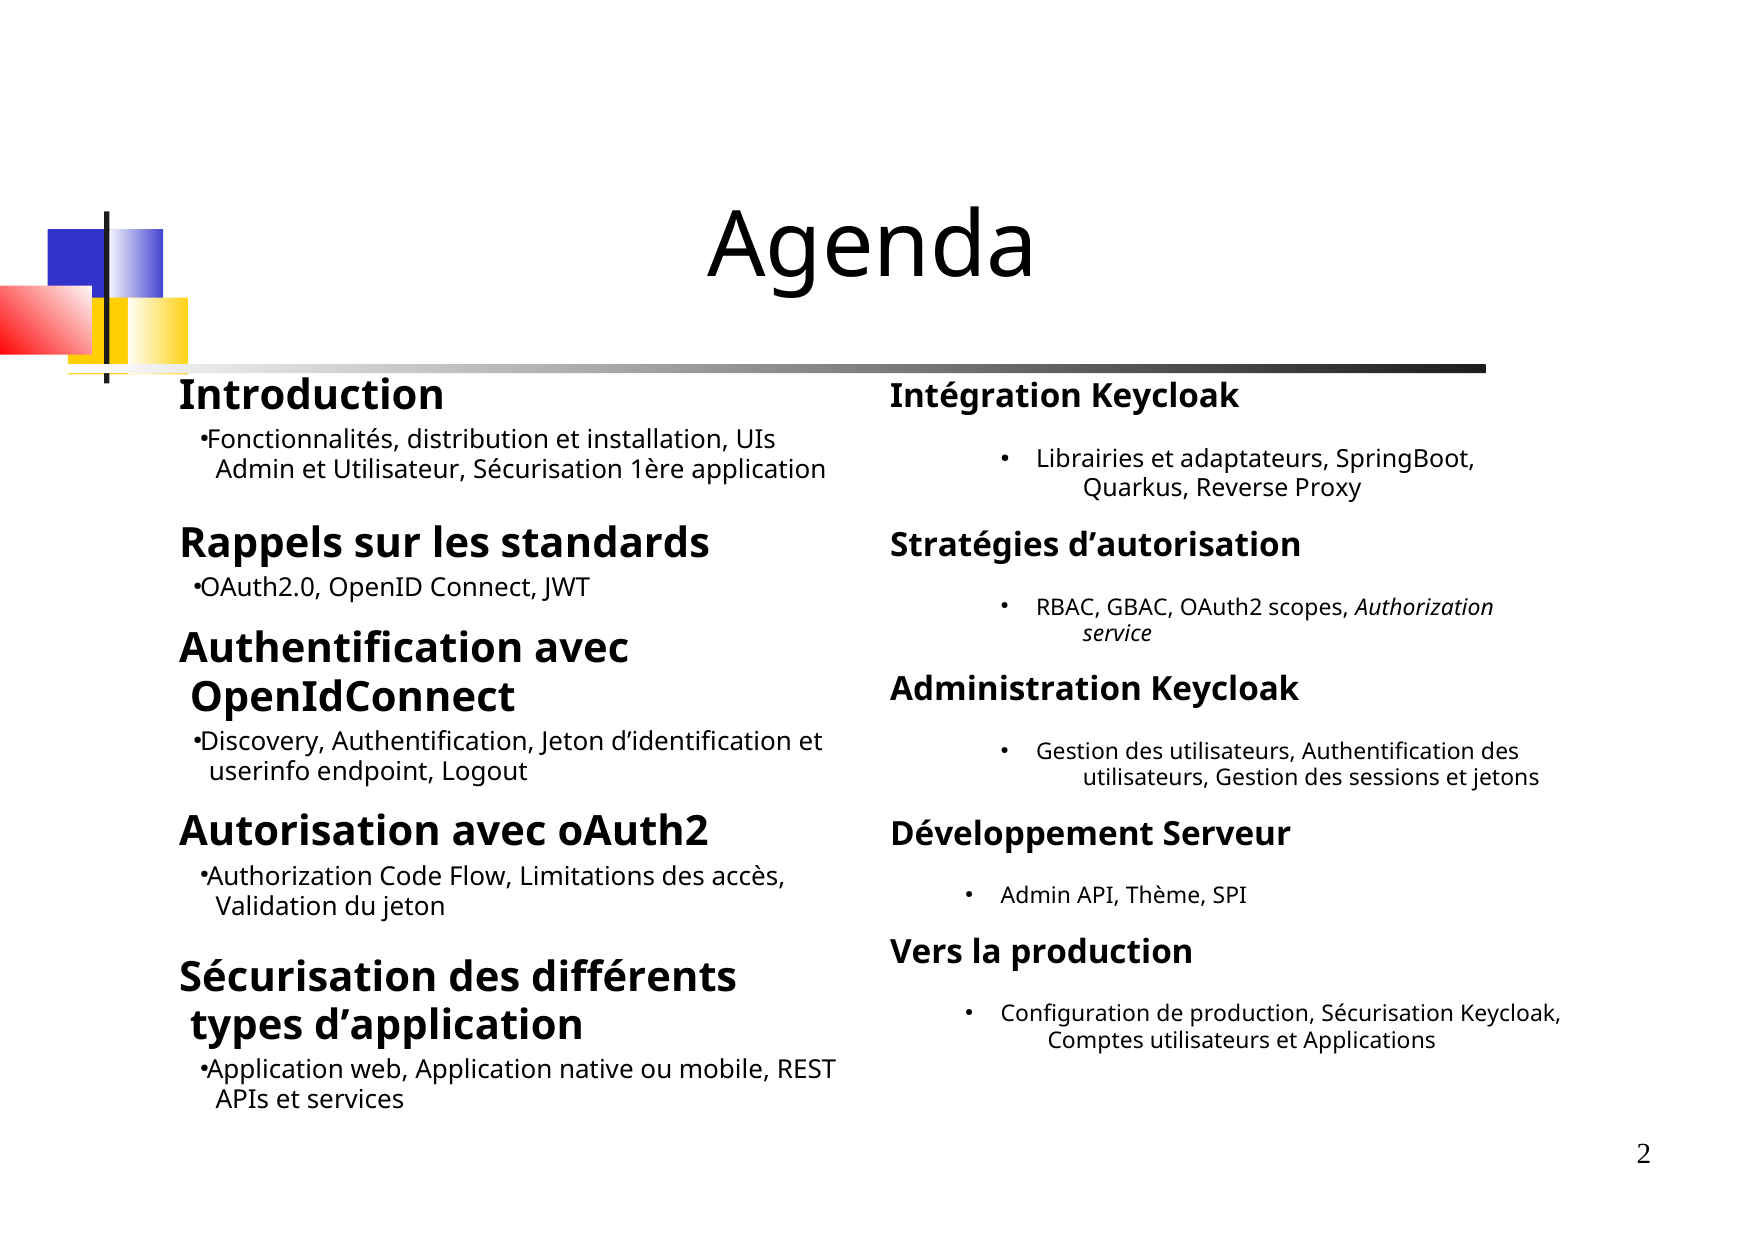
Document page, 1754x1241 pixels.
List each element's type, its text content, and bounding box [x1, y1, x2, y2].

list Intégration Keycloak Librairies et adaptateurs, SpringBoot, Quarkus, Reverse Proxy Stratégies d’autorisation RBAC, GBAC, OAuth2 scopes, Authorization service Administration Keycloak Gestion des utilisateurs, Authentification des utilisateurs, Gestion des sessions et jetons Développement Serveur Admin API, Thème, SPI Vers la production Configuration de production, Sécurisation Keycloak, Comptes utilisateurs et Applications [890, 376, 1568, 1097]
list Introduction Fonctionnalités, distribution et installation, UIs Admin et Utilisateur, Sécurisation 1ère application Rappels sur les standards OAuth2.0, OpenID Connect, JWT Authentification avec OpenIdConnect Discovery, Authentification, Jeton d’identification et userinfo endpoint, Logout Autorisation avec oAuth2 Authorization Code Flow, Limitations des accès, Validation du jeton Sécurisation des différents types d’application Application web, Application native ou mobile, REST APIs et services [179, 371, 857, 1184]
title Agenda [179, 139, 1567, 351]
